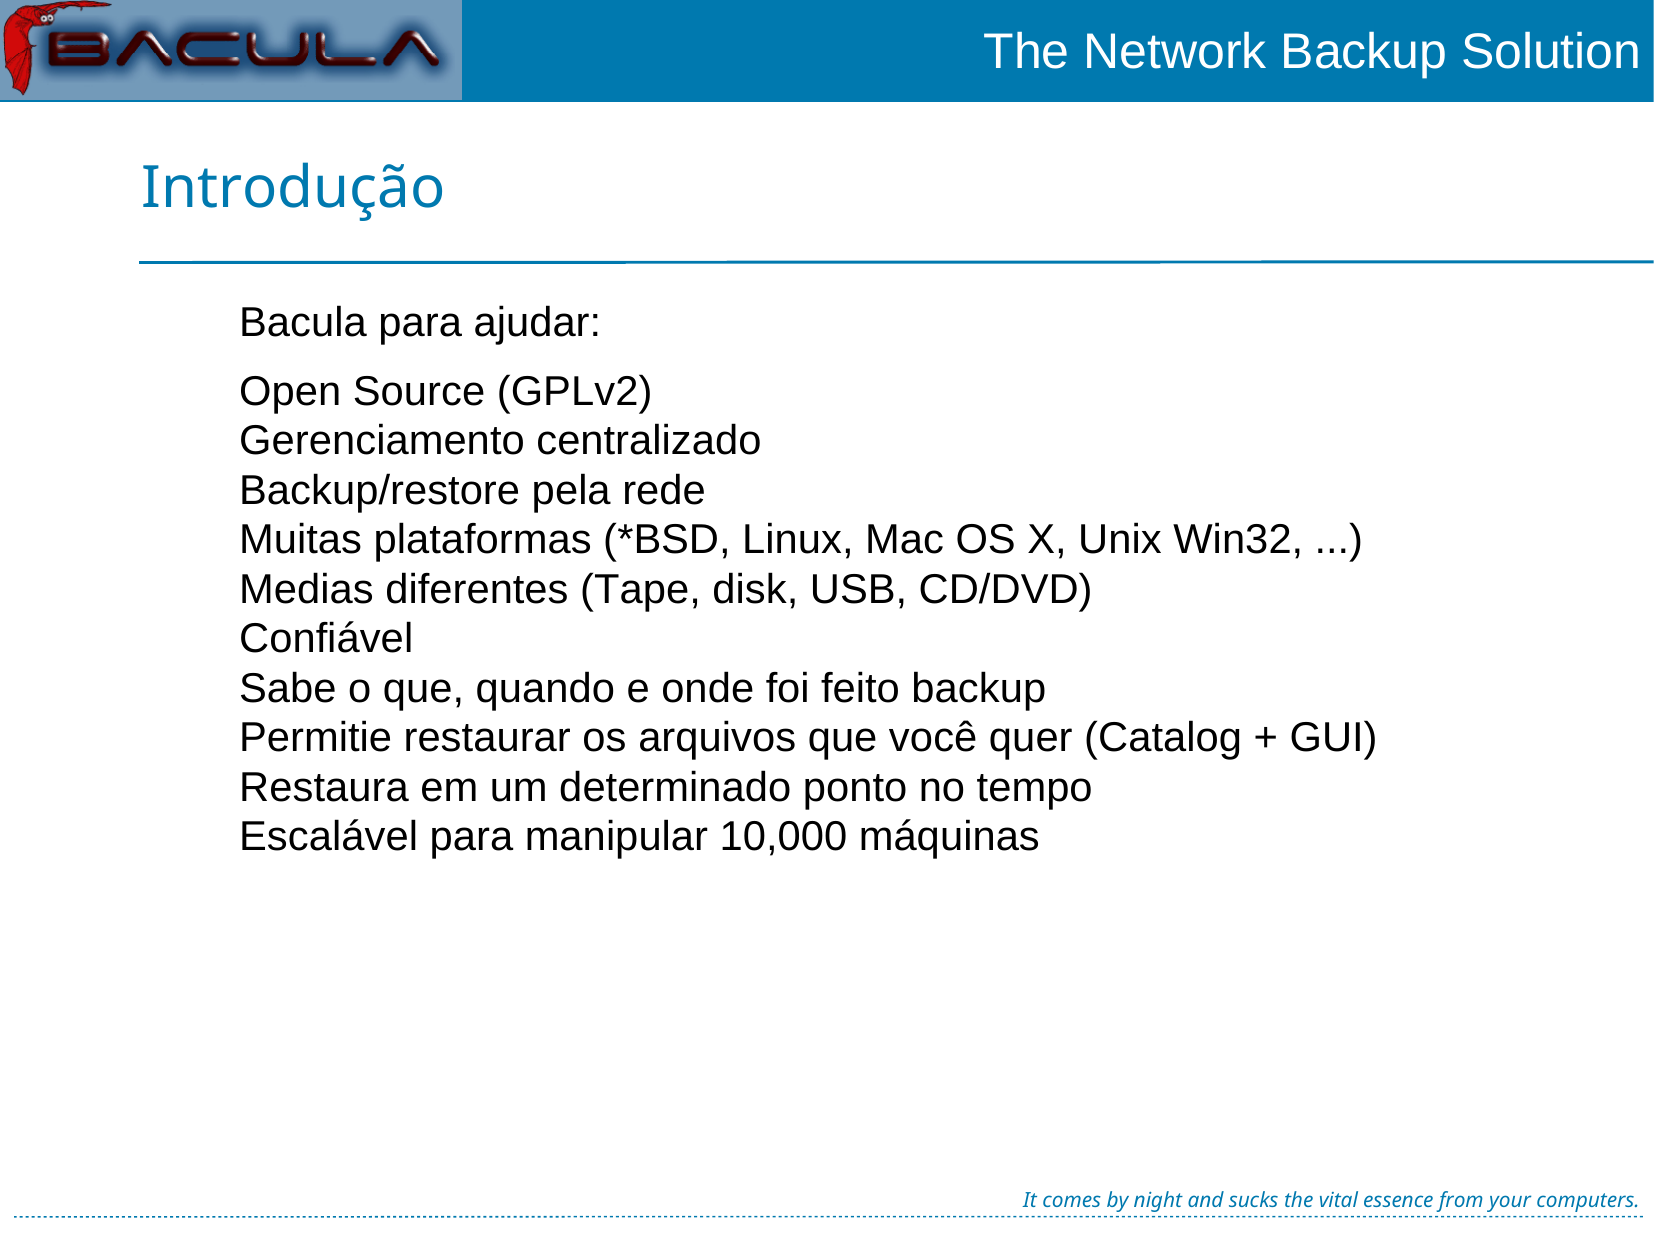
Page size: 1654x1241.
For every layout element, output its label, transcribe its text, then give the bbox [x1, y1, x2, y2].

title Introdução [141, 112, 1501, 226]
picture [0, 0, 461, 99]
list Bacula para ajudar: Open Source (GPLv2) Gerenciamento centralizado Backup/restore pela rede Muitas plataformas (*BSD, Linux, Mac OS X, Unix Win32, ...) Medias diferentes (Tape, disk, USB, CD/DVD) Confiável Sabe o que, quando e onde foi feito backup Permitie restaurar os arquivos que você quer (Catalog + GUI) Restaura em um determinado ponto no tempo Escalável para manipular 10,000 máquinas [144, 298, 1538, 1163]
